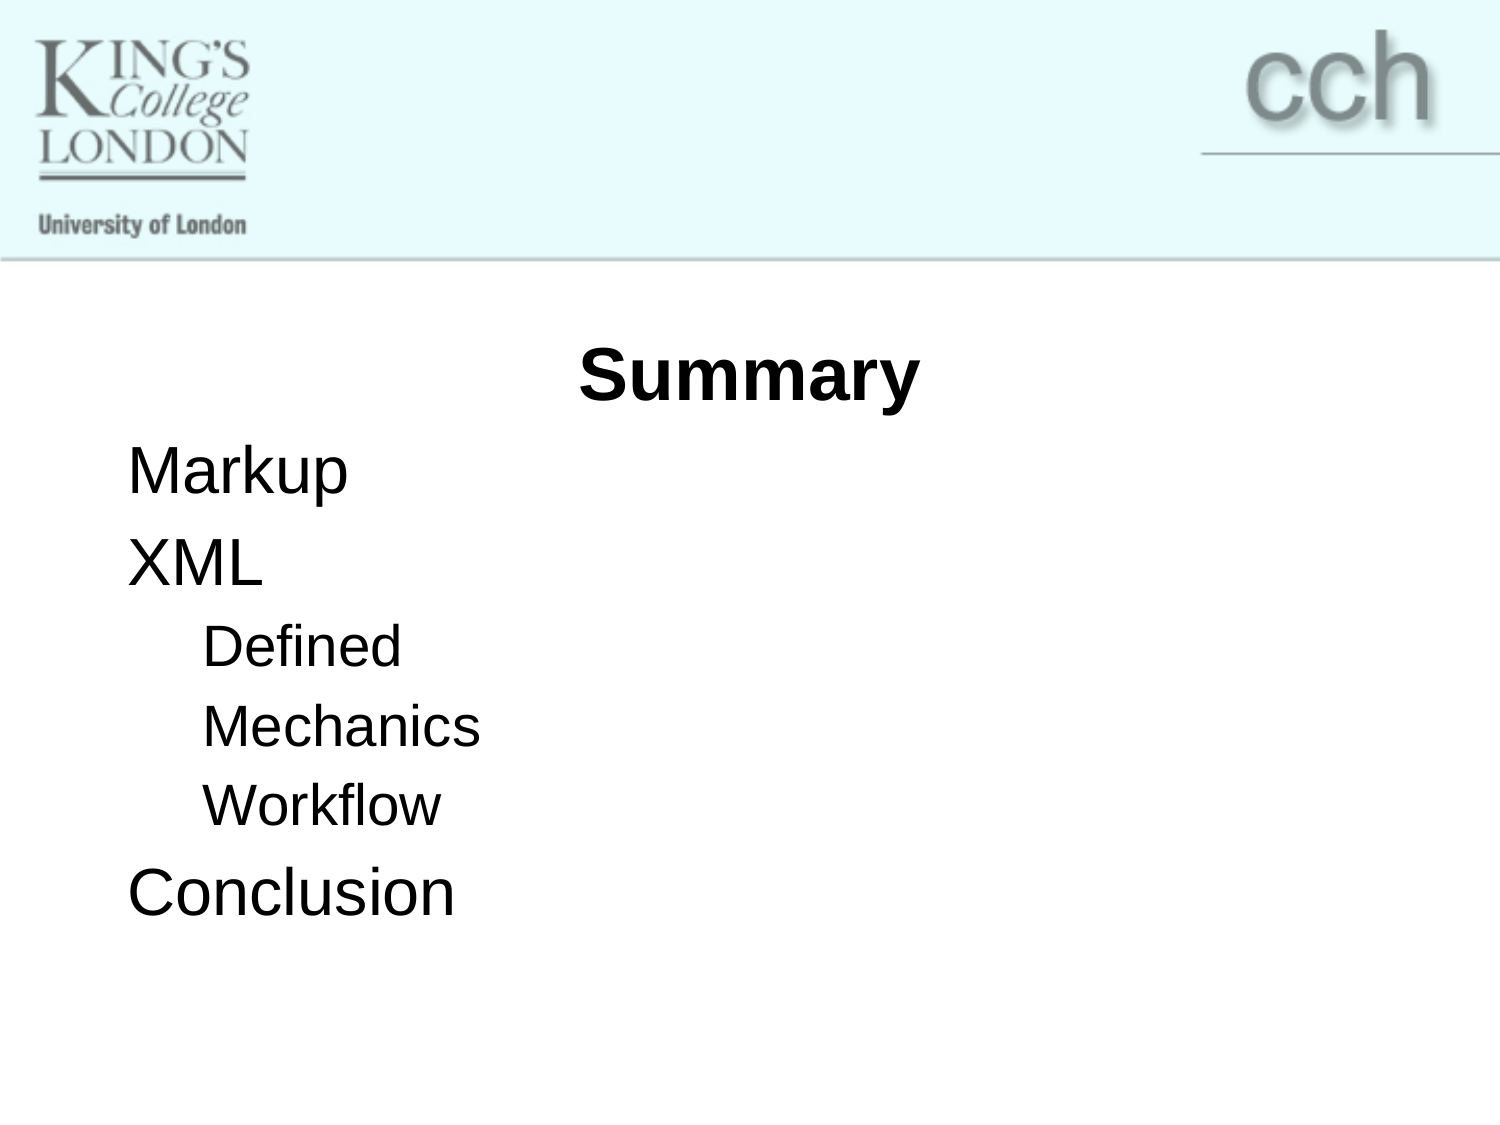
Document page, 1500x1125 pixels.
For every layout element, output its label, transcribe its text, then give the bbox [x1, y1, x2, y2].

picture [0, 0, 1500, 1125]
list Summary Markup XML Defined Mechanics Workflow Conclusion [112, 324, 1388, 1125]
